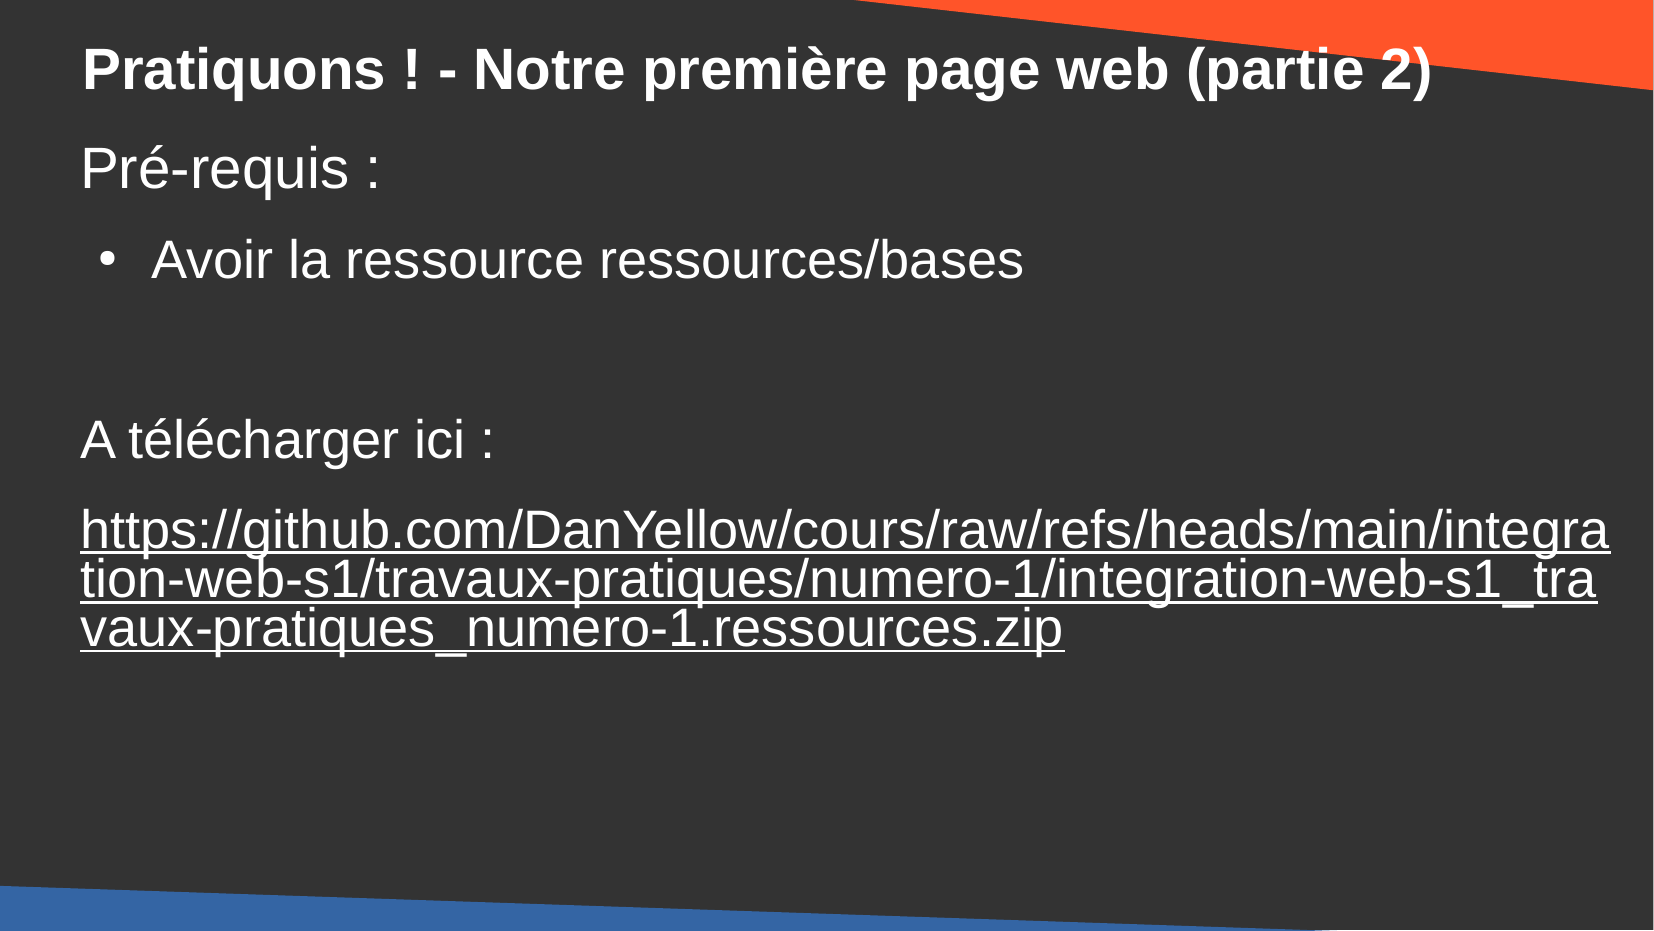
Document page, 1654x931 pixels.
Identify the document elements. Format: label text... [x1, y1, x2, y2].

text_box [854, 0, 1654, 91]
list Pré-requis : Avoir la ressource ressources/bases A télécharger ici : https://github.com/DanYellow/cours/raw/refs/heads/main/integration-web-s1/travaux-pratiques/numero-1/integration-web-s1_travaux-pratiques_numero-1.ressources.zip [80, 135, 1620, 721]
text_box [0, 885, 1337, 931]
title Pratiquons ! - Notre première page web (partie 2) [82, 37, 1571, 114]
